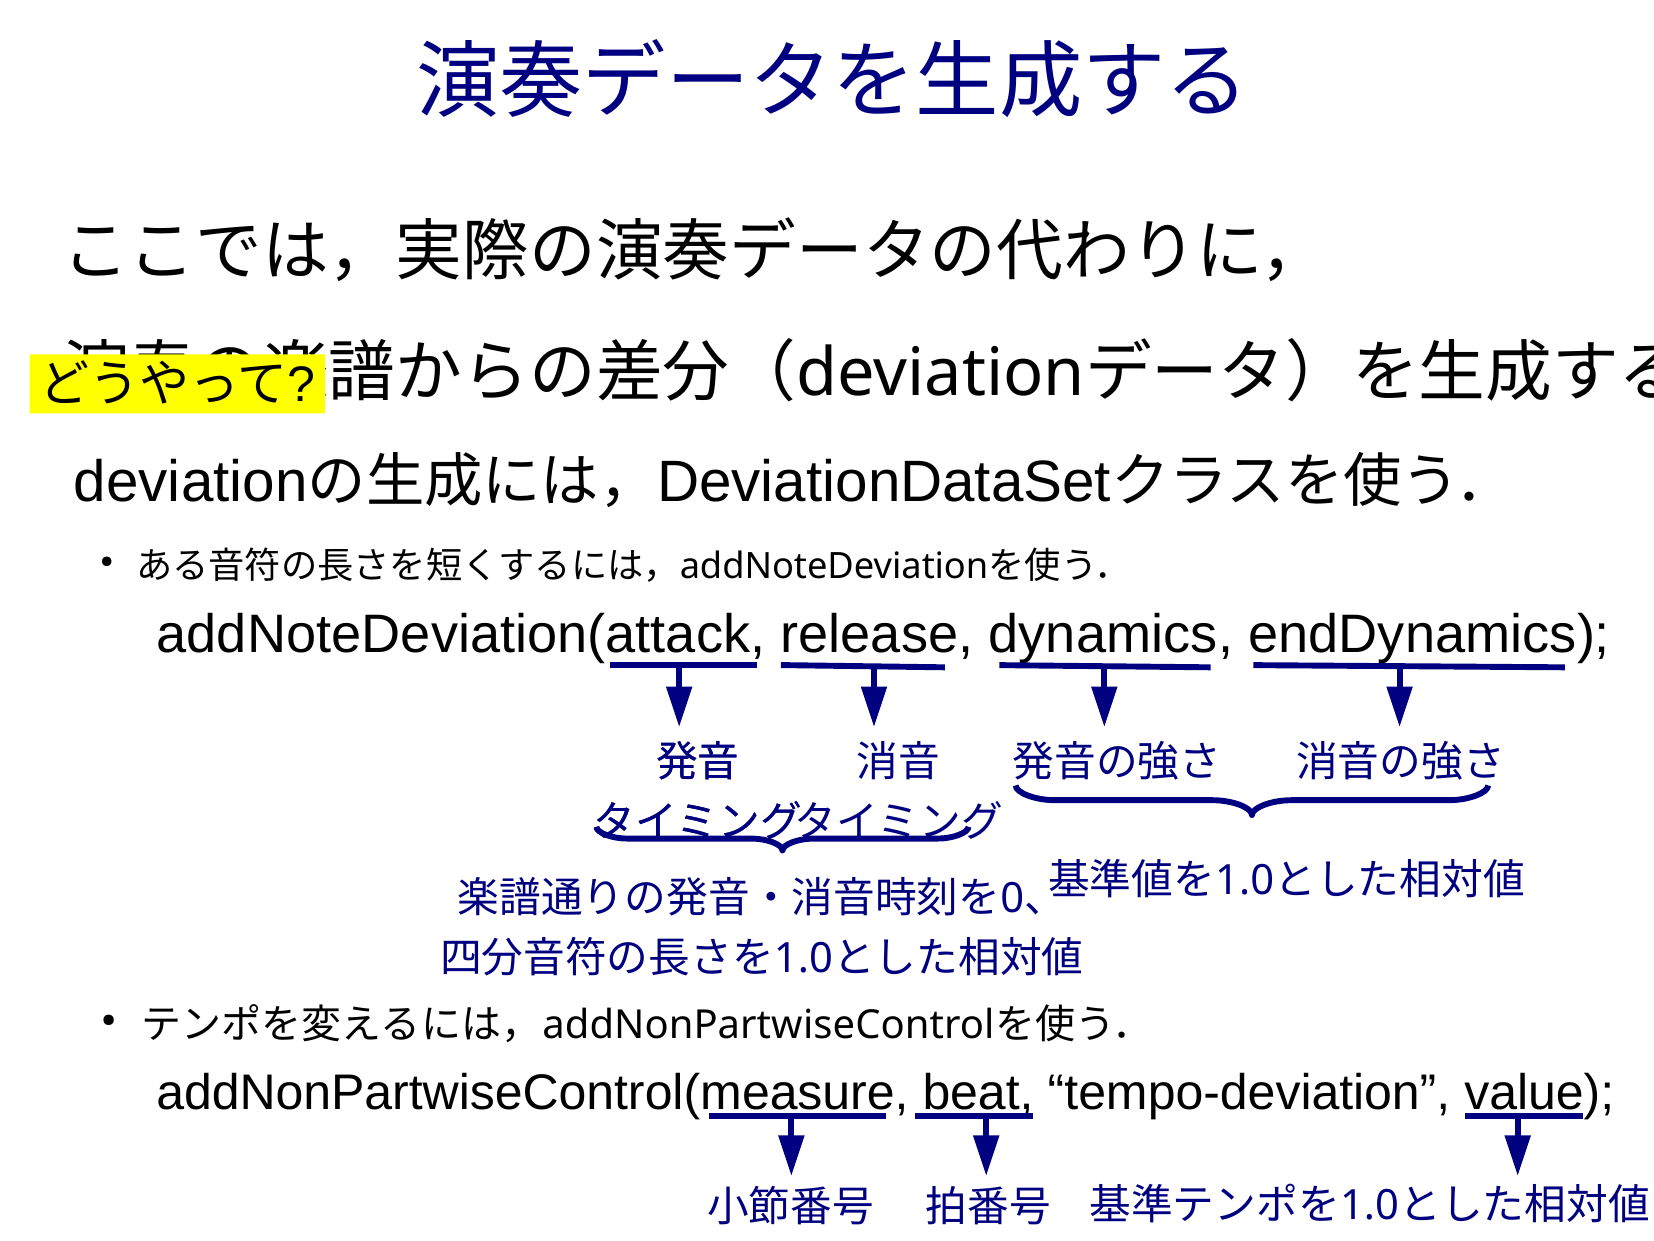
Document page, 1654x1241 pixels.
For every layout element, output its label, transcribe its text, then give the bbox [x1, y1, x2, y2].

text_box 消音 タイミング [779, 720, 979, 819]
text_box 消音の強さ [1281, 720, 1511, 778]
text_box 小節番号 [692, 1165, 890, 1223]
text_box 基準値を1.0とした相対値 [1033, 838, 1503, 896]
text_box 基準テンポを1.0とした相対値 [1074, 1163, 1615, 1221]
text_box 楽譜通りの発音・消音時刻を0、 四分音符の長さを1.0とした相対値 [425, 856, 1052, 955]
text_box addNonPartwiseControl(measure, beat, “tempo-deviation”, value); [141, 1057, 1631, 1128]
title 演奏データを生成する [17, 35, 1648, 129]
text_box addNoteDeviation(attack, release, dynamics, endDynamics); [141, 596, 1627, 672]
text_box ここでは，実際の演奏データの代わりに， 演奏の楽譜からの差分（deviationデータ）を生成する． [47, 165, 1584, 331]
text_box deviationの生成には，DeviationDataSetクラスを使う． [59, 425, 1438, 506]
text_box どうやって? [29, 354, 325, 414]
text_box 発音の強さ [998, 720, 1227, 778]
list ある音符の長さを短くするには，addNoteDeviationを使う． [88, 531, 1630, 591]
list テンポを変えるには，addNonPartwiseControlを使う． [88, 986, 1630, 1052]
text_box 発音 タイミング [578, 720, 779, 819]
text_box 拍番号 [910, 1165, 1093, 1223]
